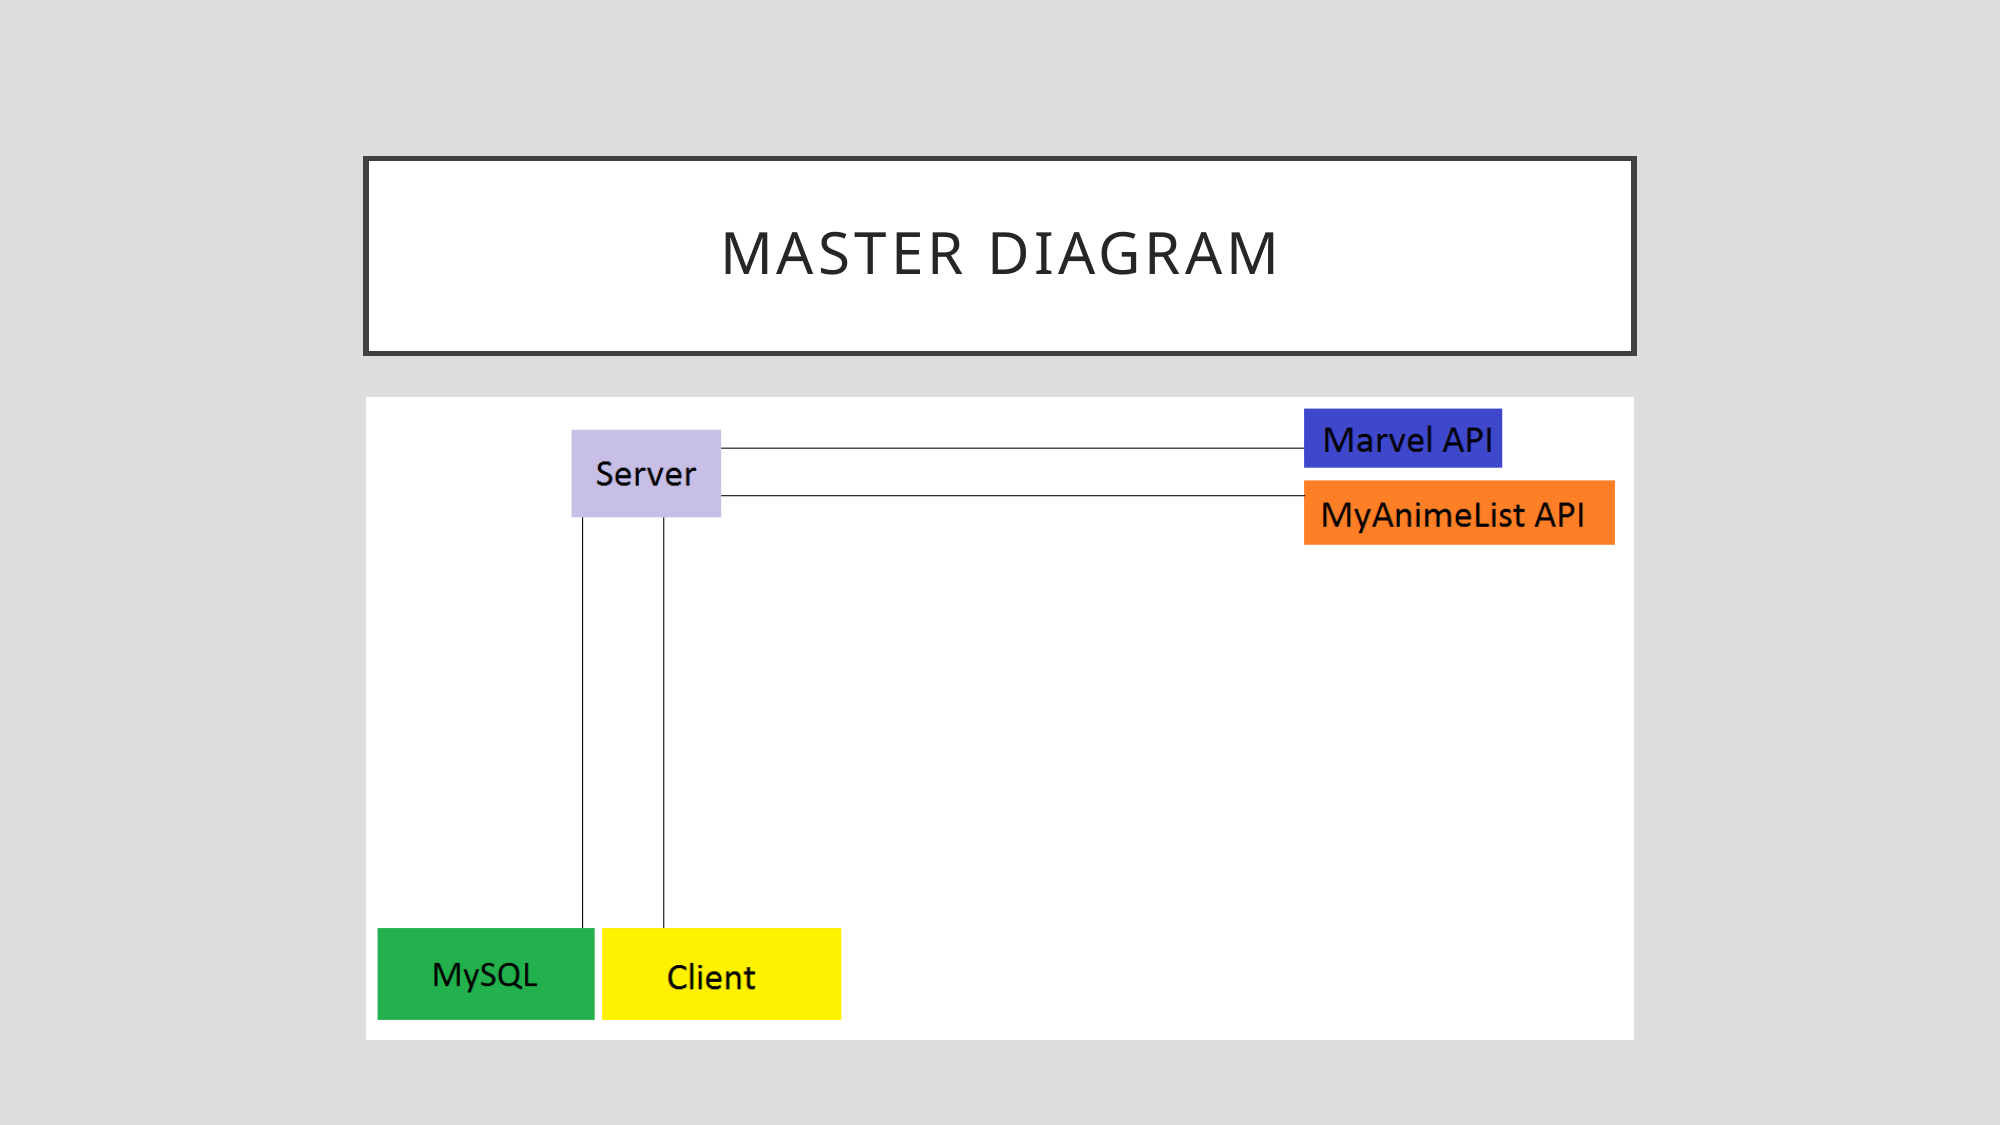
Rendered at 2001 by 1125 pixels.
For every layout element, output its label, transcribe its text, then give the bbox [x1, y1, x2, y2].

title Master Diagram [366, 158, 1634, 354]
picture [366, 397, 1634, 1040]
